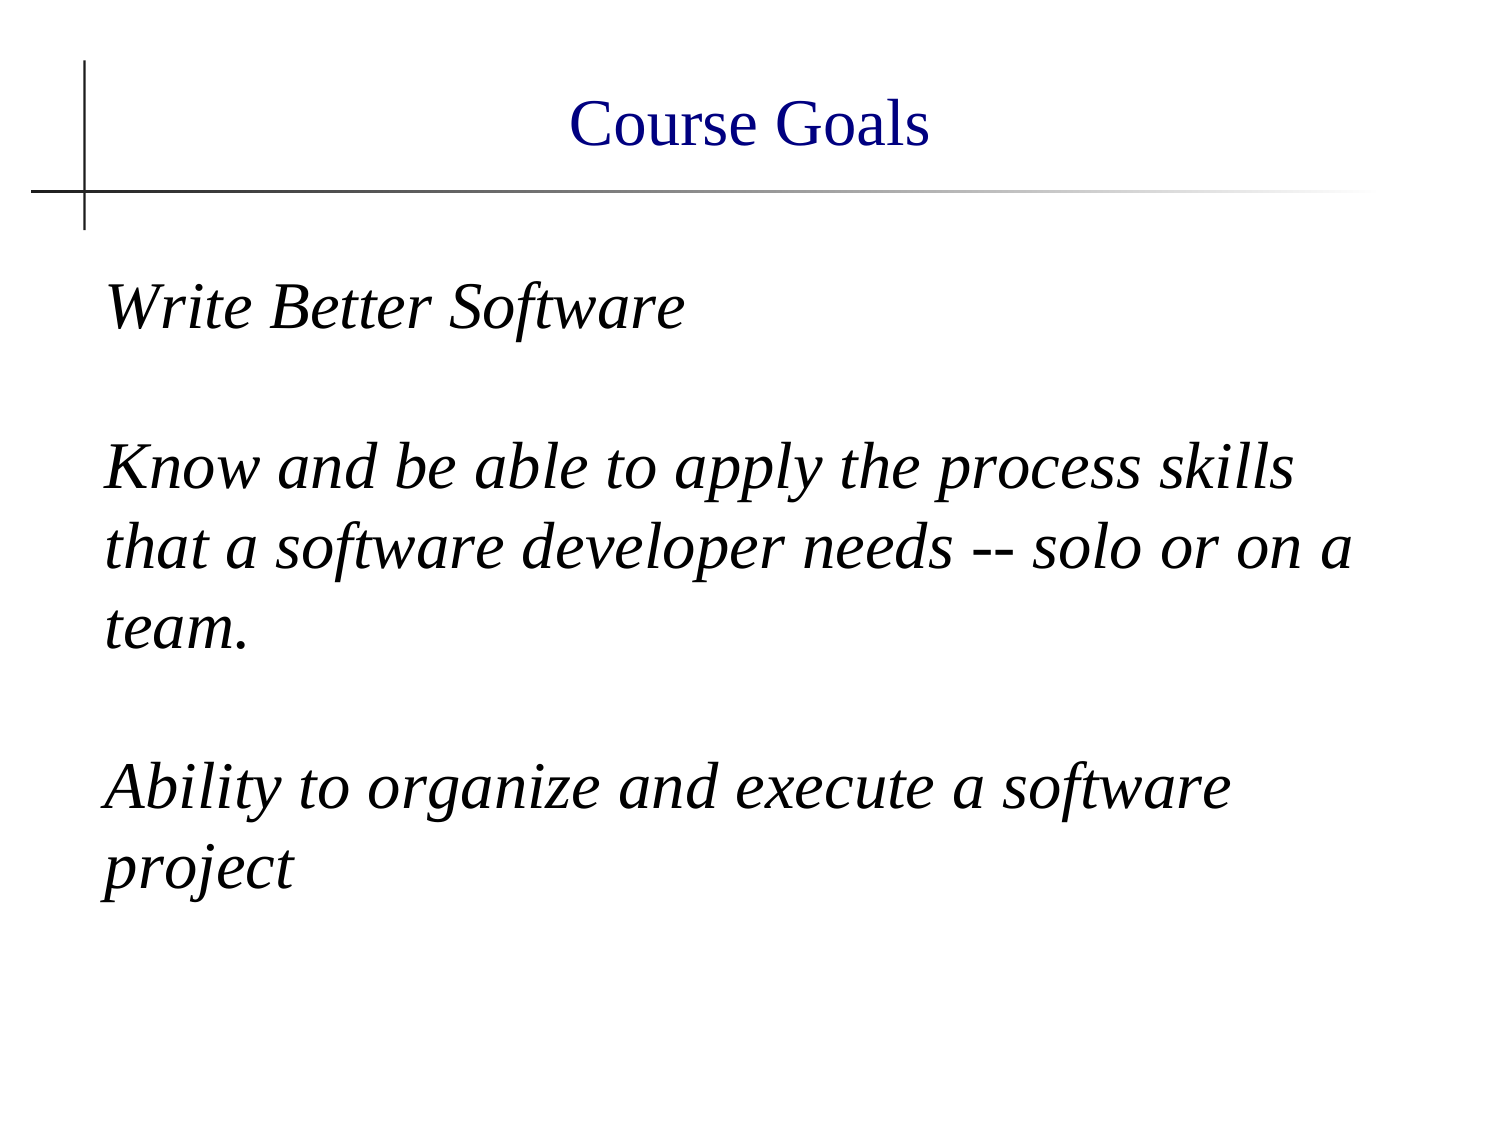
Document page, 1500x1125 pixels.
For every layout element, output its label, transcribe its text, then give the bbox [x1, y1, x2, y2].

list [75, 229, 1411, 962]
text_box Write Better Software Know and be able to apply the process skills that a software developer needs -- solo or on a team. Ability to organize and execute a software project [90, 254, 1381, 910]
title Course Goals [50, 37, 1450, 201]
